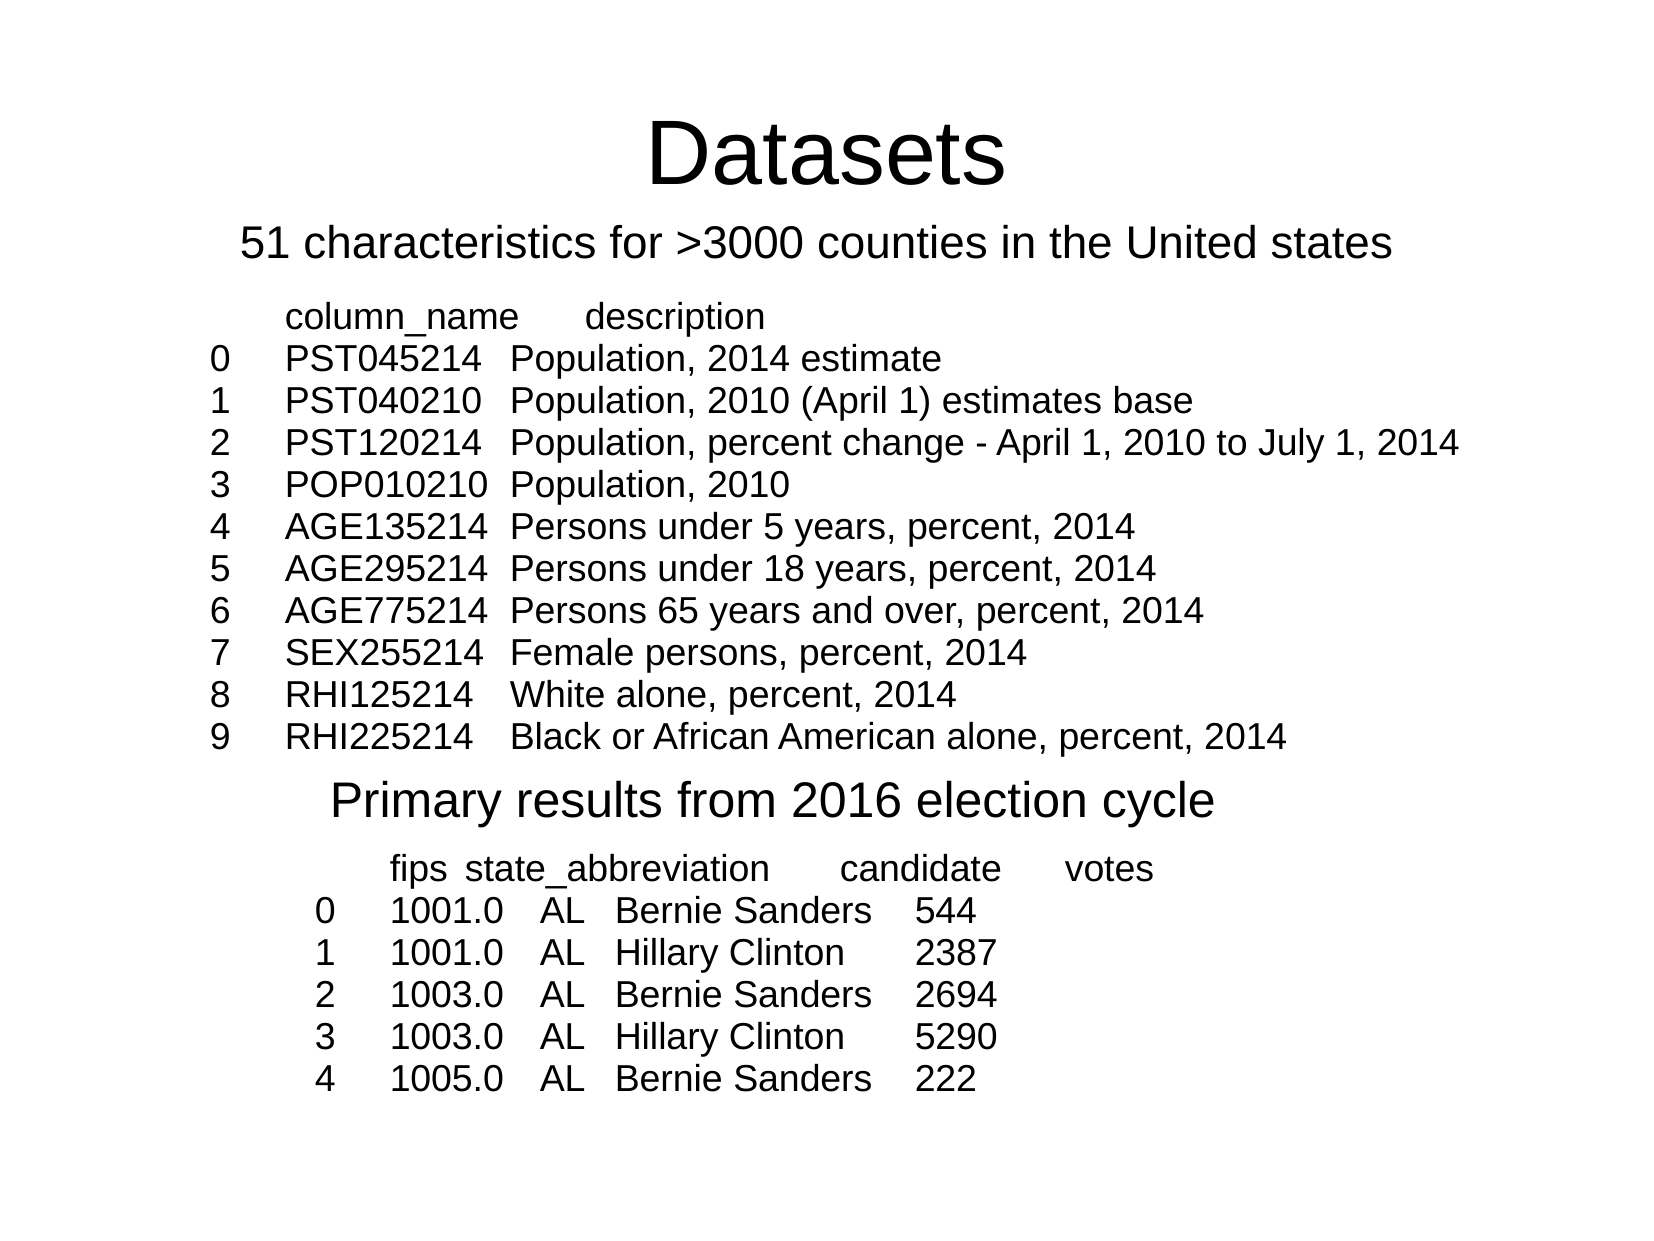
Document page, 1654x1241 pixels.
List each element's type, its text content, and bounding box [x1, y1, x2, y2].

text_box fips state_abbreviation candidate votes 0 1001.0 AL Bernie Sanders 544 1 1001.0 AL Hillary Clinton 2387 2 1003.0 AL Bernie Sanders 2694 3 1003.0 AL Hillary Clinton 5290 4 1005.0 AL Bernie Sanders 222 [300, 840, 1396, 1122]
text_box column_name description 0 PST045214 Population, 2014 estimate 1 PST040210 Population, 2010 (April 1) estimates base 2 PST120214 Population, percent change - April 1, 2010 to July 1, 2014 3 POP010210 Population, 2010 4 AGE135214 Persons under 5 years, percent, 2014 5 AGE295214 Persons under 18 years, percent, 2014 6 AGE775214 Persons 65 years and over, percent, 2014 7 SEX255214 Female persons, percent, 2014 8 RHI125214 White alone, percent, 2014 9 RHI225214 Black or African American alone, percent, 2014 [195, 288, 1501, 807]
title Datasets [82, 49, 1571, 257]
text_box 51 characteristics for >3000 counties in the United states [225, 210, 1576, 346]
text_box Primary results from 2016 election cycle [315, 765, 1355, 836]
